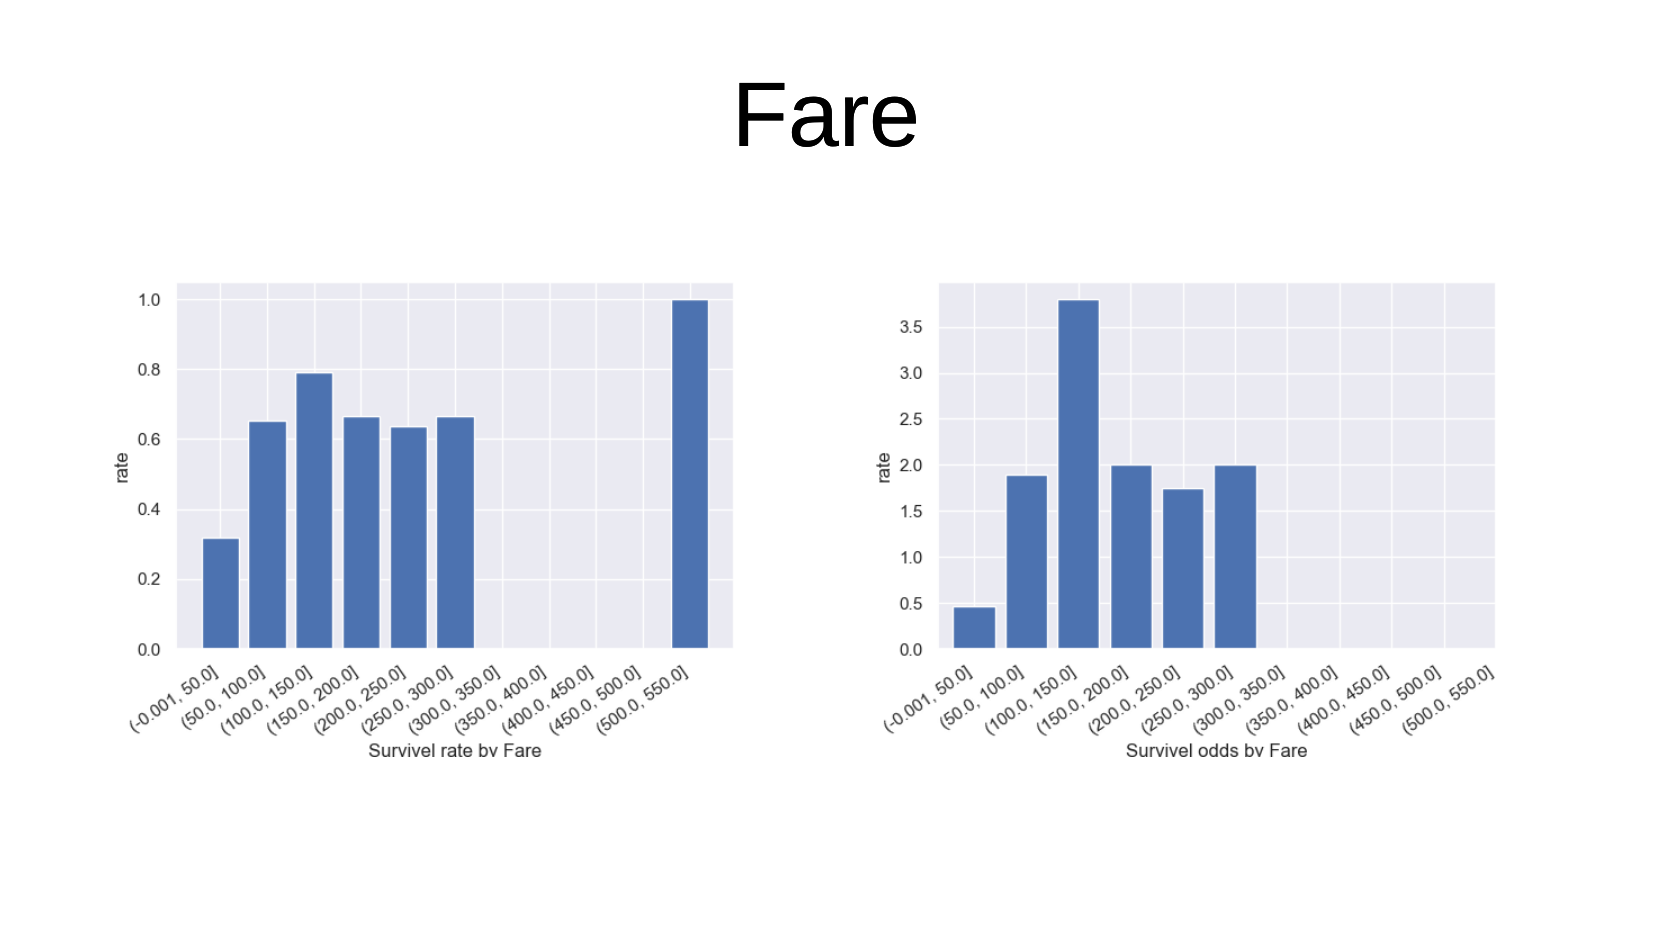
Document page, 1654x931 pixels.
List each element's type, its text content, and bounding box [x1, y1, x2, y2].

title Fare [82, 37, 1571, 193]
picture [86, 217, 806, 758]
picture [848, 217, 1568, 758]
